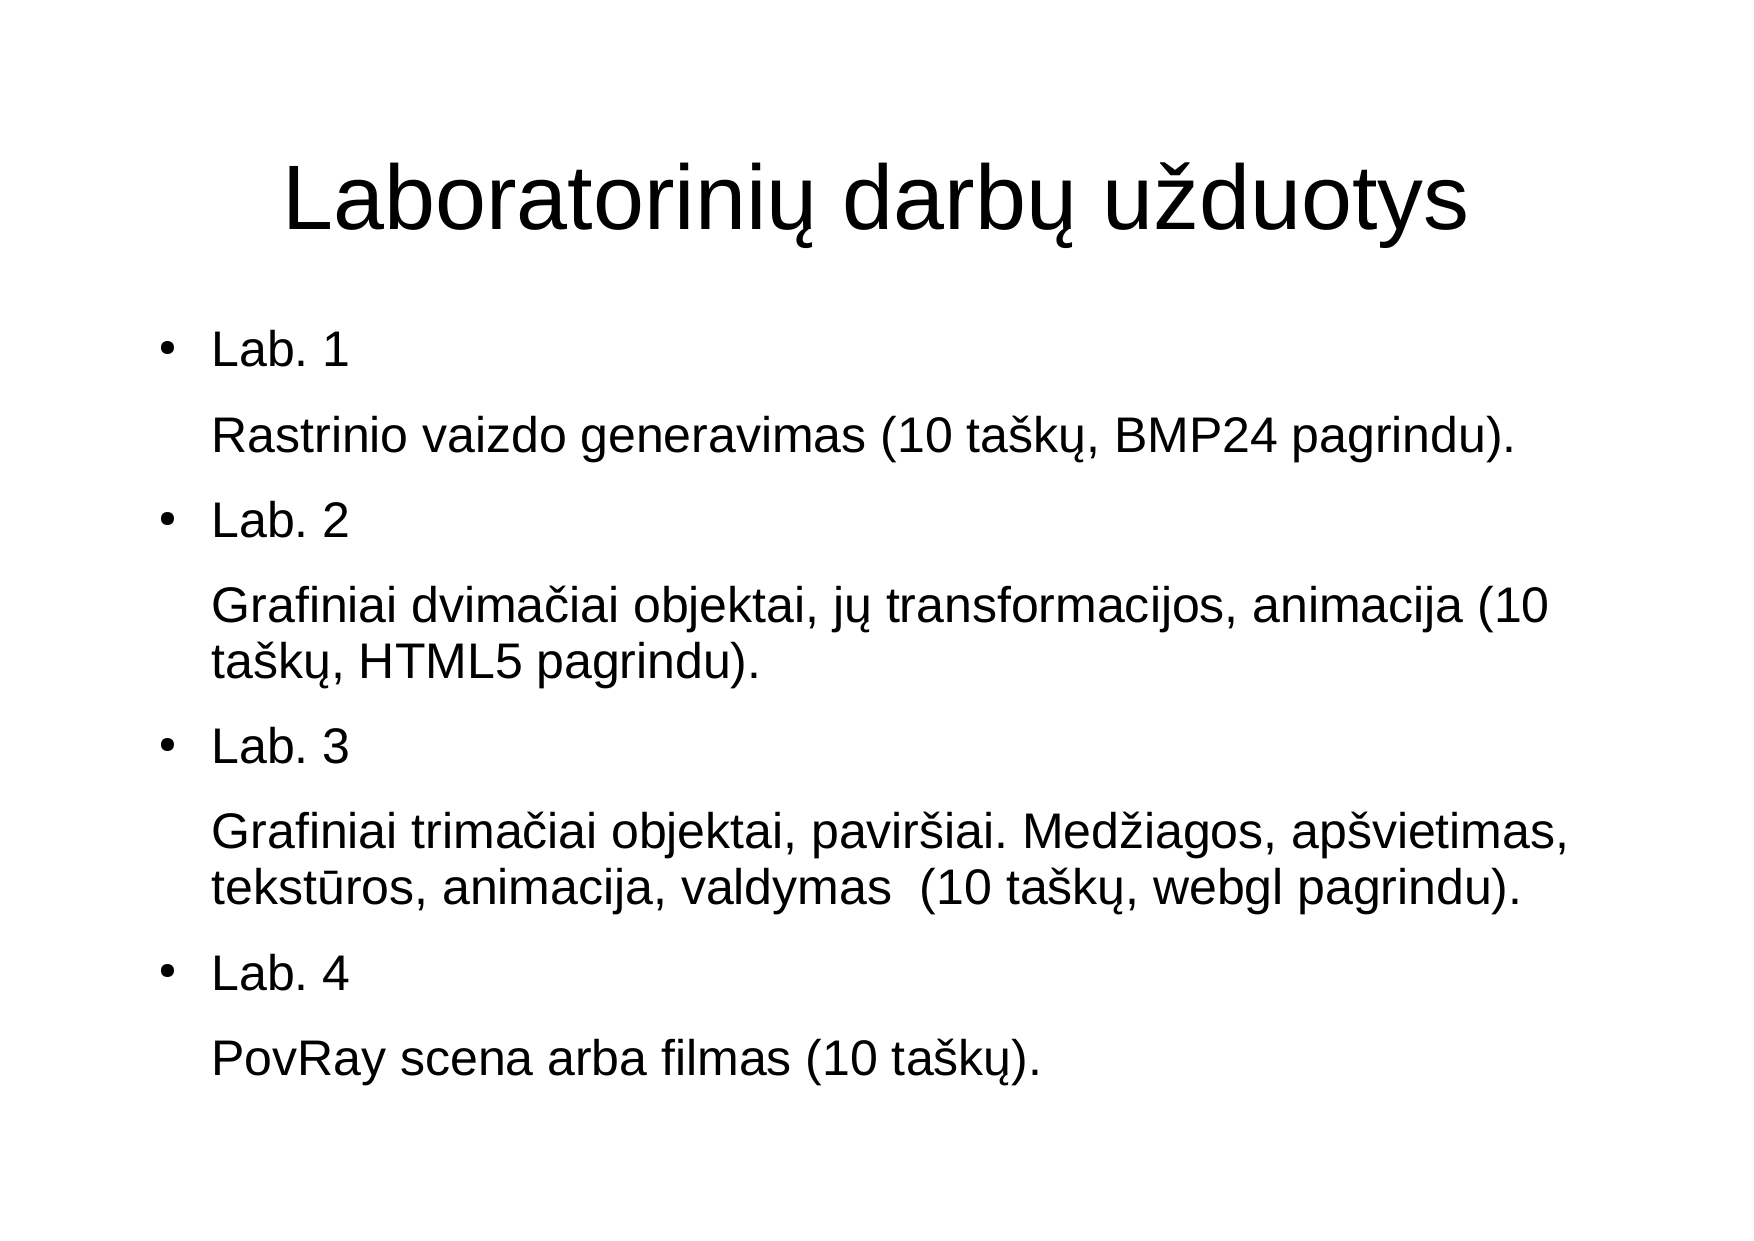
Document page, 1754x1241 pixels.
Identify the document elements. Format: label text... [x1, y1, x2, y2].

title Laboratorinių darbų užduotys [140, 111, 1614, 284]
list Lab. 1 Rastrinio vaizdo generavimas (10 taškų, BMP24 pagrindu). Lab. 2 Grafiniai dvimačiai objektai, jų transformacijos, animacija (10 taškų, HTML5 pagrindu). Lab. 3 Grafiniai trimačiai objektai, paviršiai. Medžiagos, apšvietimas, tekstūros, animacija, valdymas (10 taškų, webgl pagrindu). Lab. 4 PovRay scena arba filmas (10 taškų). [140, 321, 1614, 1086]
